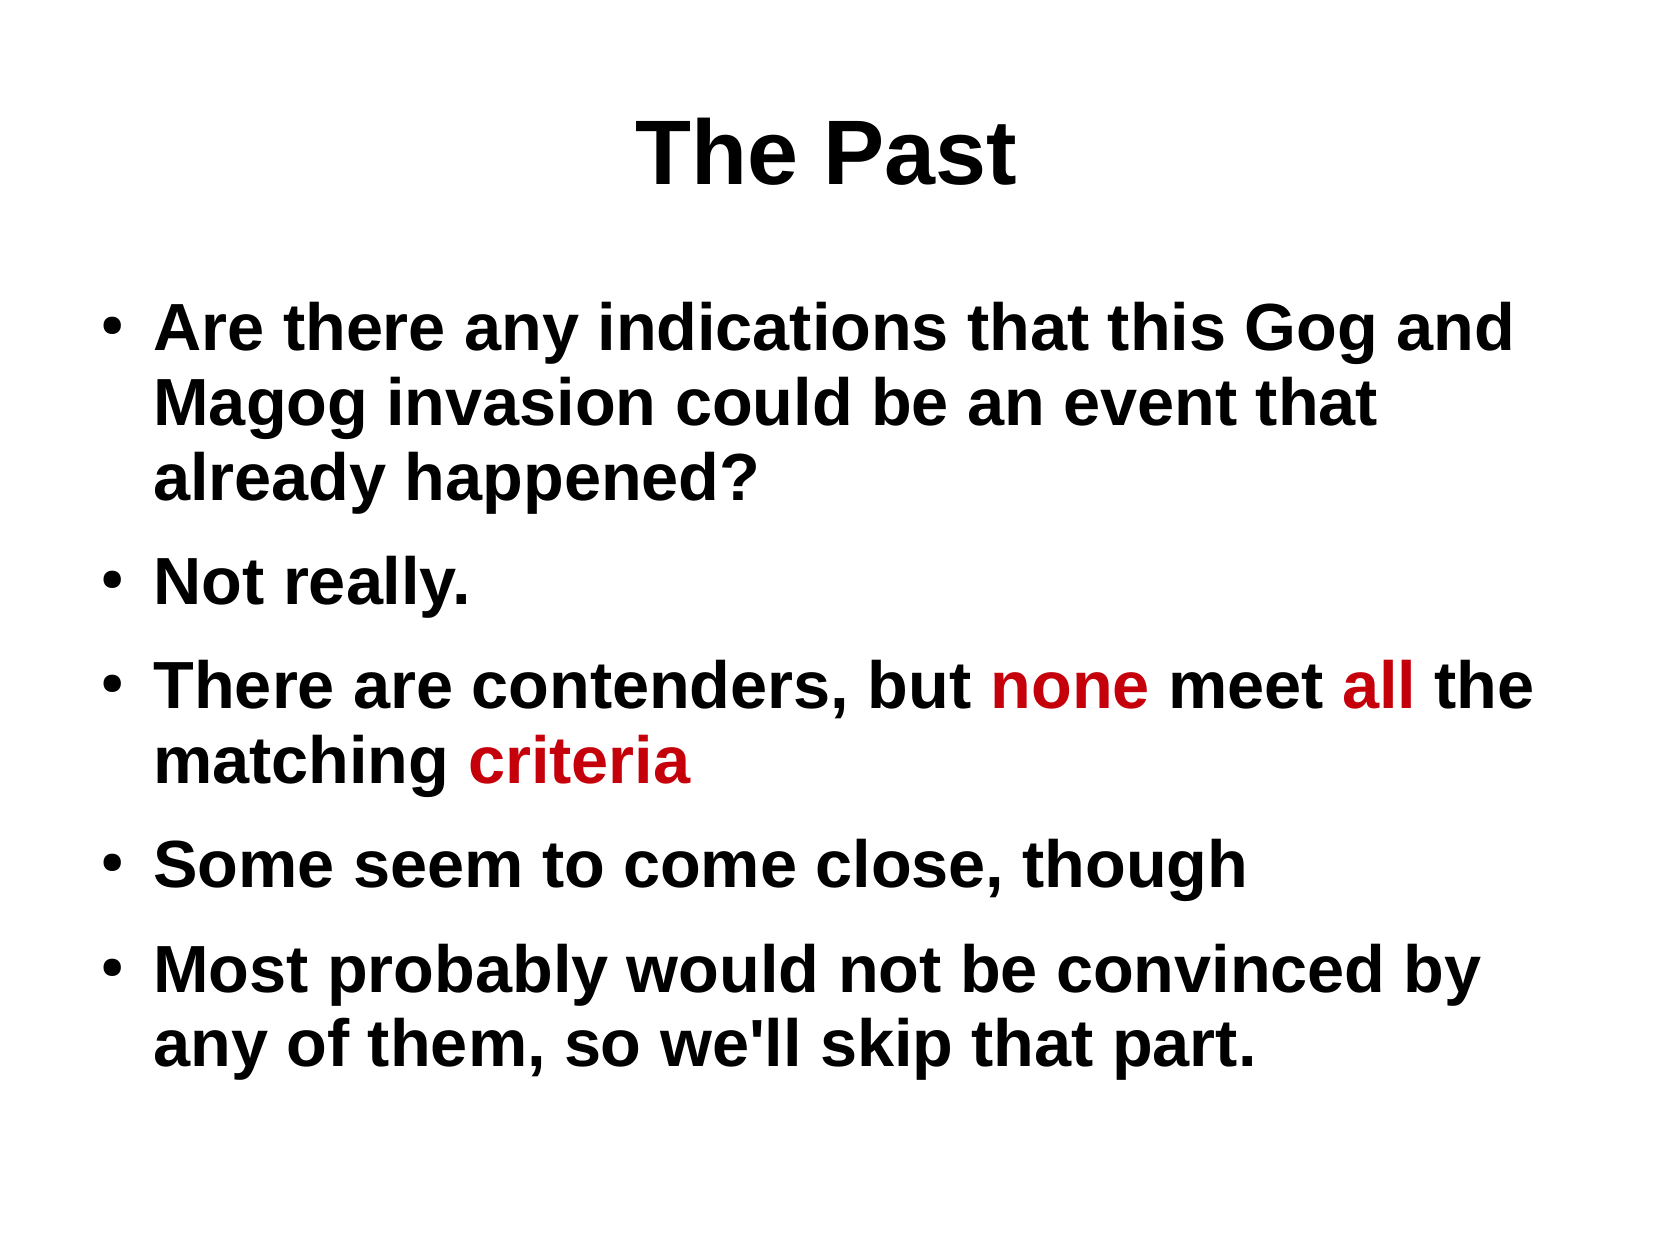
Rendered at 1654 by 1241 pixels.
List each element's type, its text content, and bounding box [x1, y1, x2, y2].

list Are there any indications that this Gog and Magog invasion could be an event that already happened? Not really. There are contenders, but none meet all the matching criteria Some seem to come close, though Most probably would not be convinced by any of them, so we'll skip that part. [82, 290, 1571, 1109]
title The Past [82, 49, 1571, 257]
